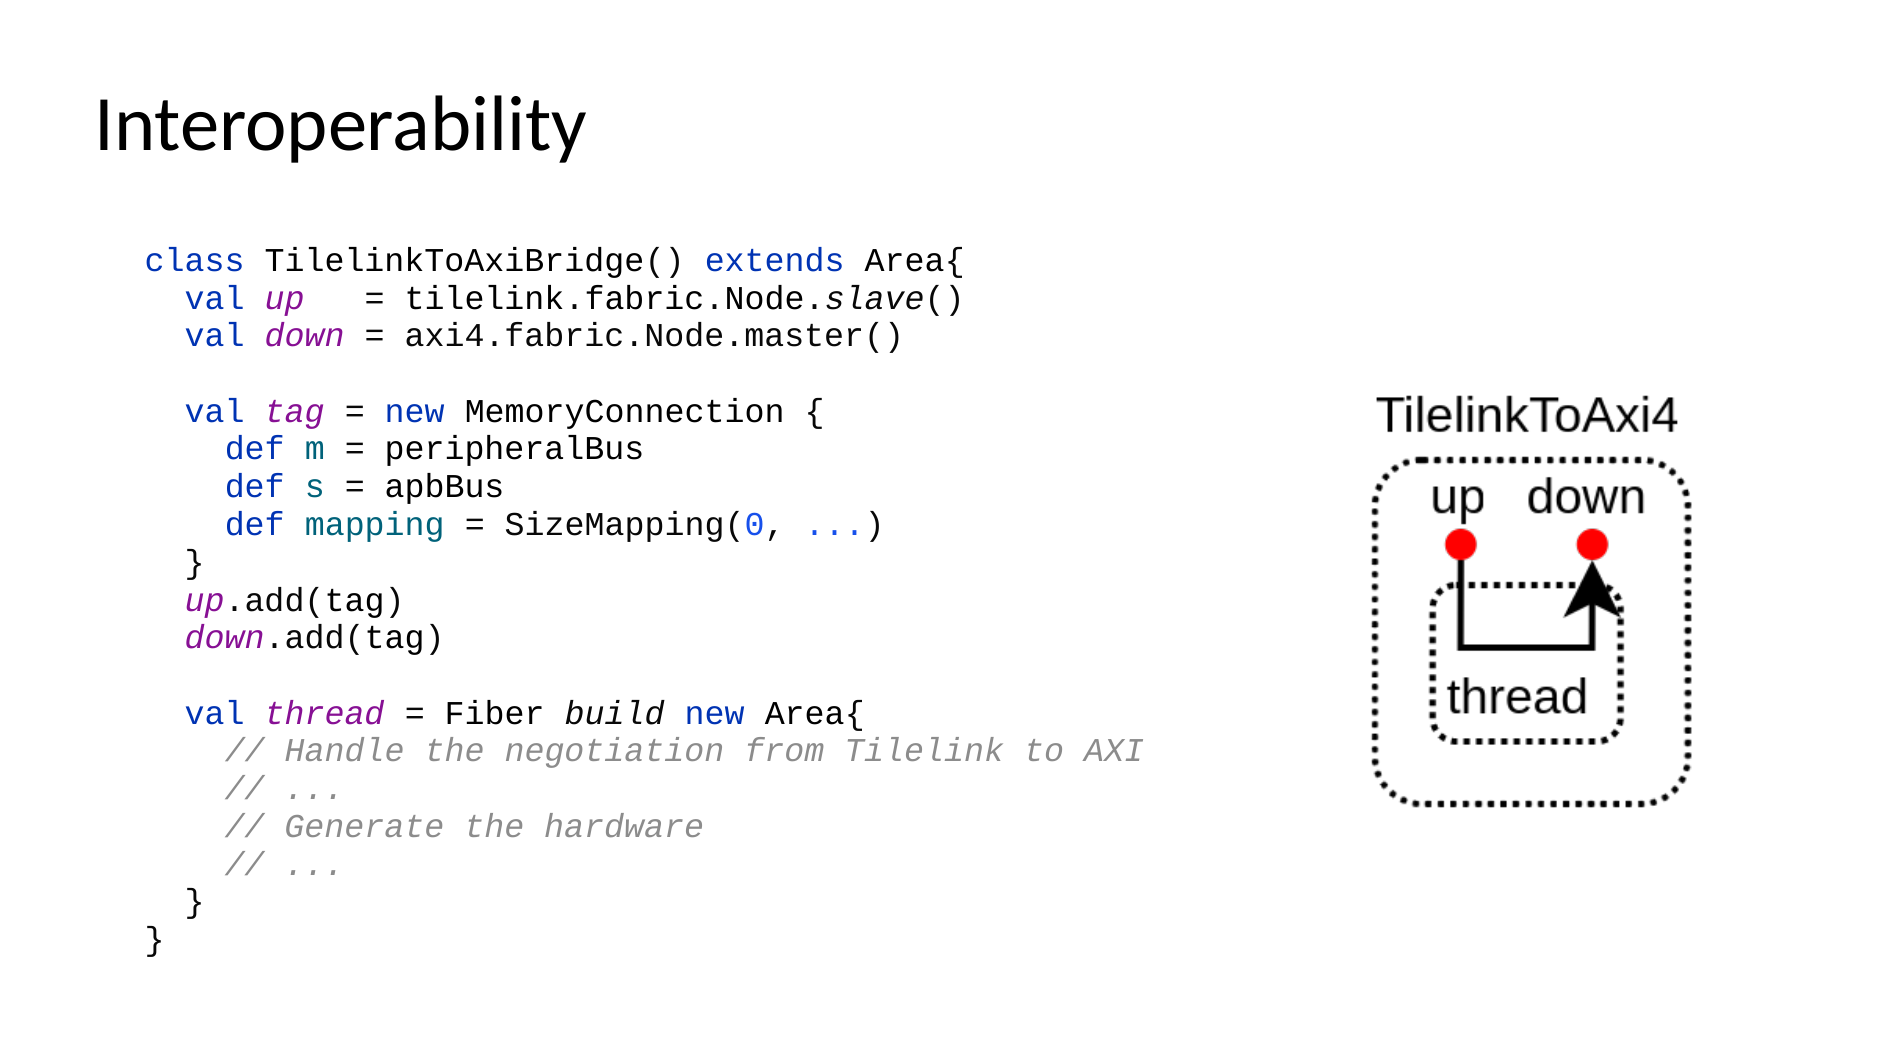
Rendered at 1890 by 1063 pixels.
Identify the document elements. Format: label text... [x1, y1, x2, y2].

text_box class TilelinkToAxiBridge() extends Area{ val up = tilelink.fabric.Node.slave() val down = axi4.fabric.Node.master() val tag = new MemoryConnection { def m = peripheralBus def s = apbBus def mapping = SizeMapping(0, ...) } up.add(tag) down.add(tag) val thread = Fiber build new Area{ // Handle the negotiation from Tilelink to AXI // ... // Generate the hardware // ... } } [129, 236, 1182, 969]
title Interoperability [94, 42, 1796, 220]
picture [1283, 307, 1784, 870]
